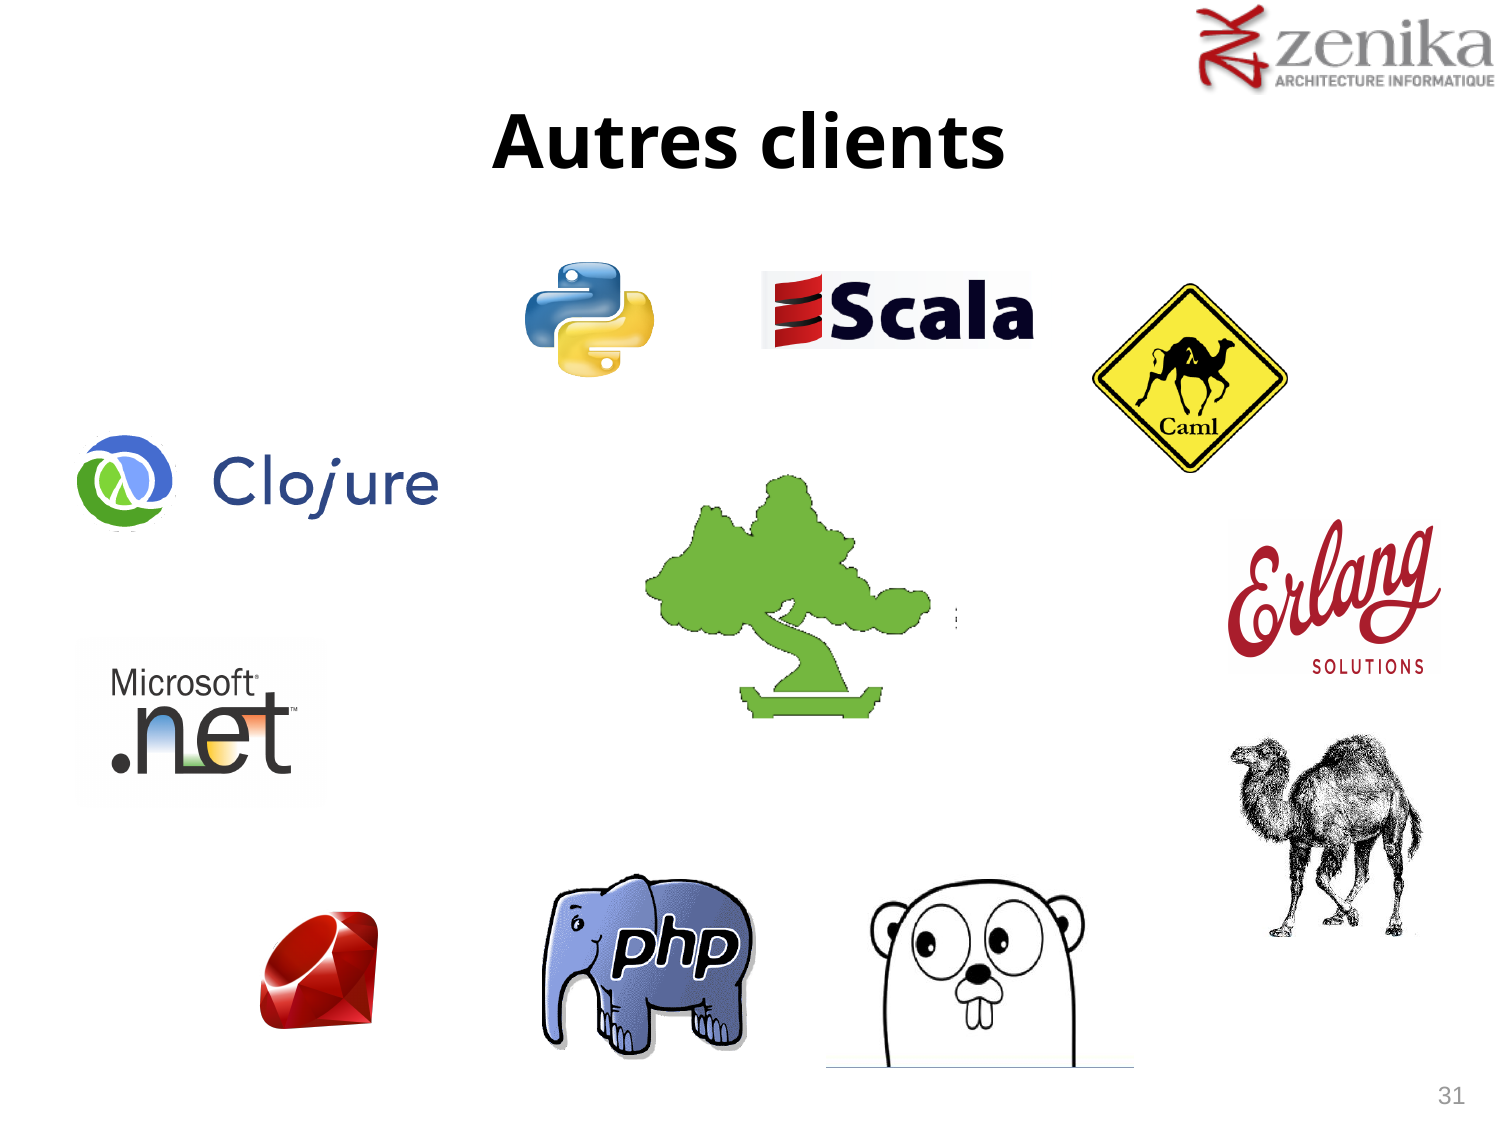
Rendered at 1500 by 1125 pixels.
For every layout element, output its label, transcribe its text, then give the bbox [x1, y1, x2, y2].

picture [1092, 283, 1288, 473]
picture [1228, 732, 1424, 937]
picture [258, 909, 378, 1029]
picture [826, 850, 1134, 1068]
picture [761, 271, 1052, 349]
picture [507, 236, 674, 426]
picture [542, 873, 756, 1060]
text_box Autres clients [75, 29, 1425, 248]
picture [70, 633, 329, 815]
picture [1228, 519, 1441, 674]
picture [1190, 0, 1500, 95]
picture [70, 428, 438, 532]
picture [628, 463, 957, 756]
